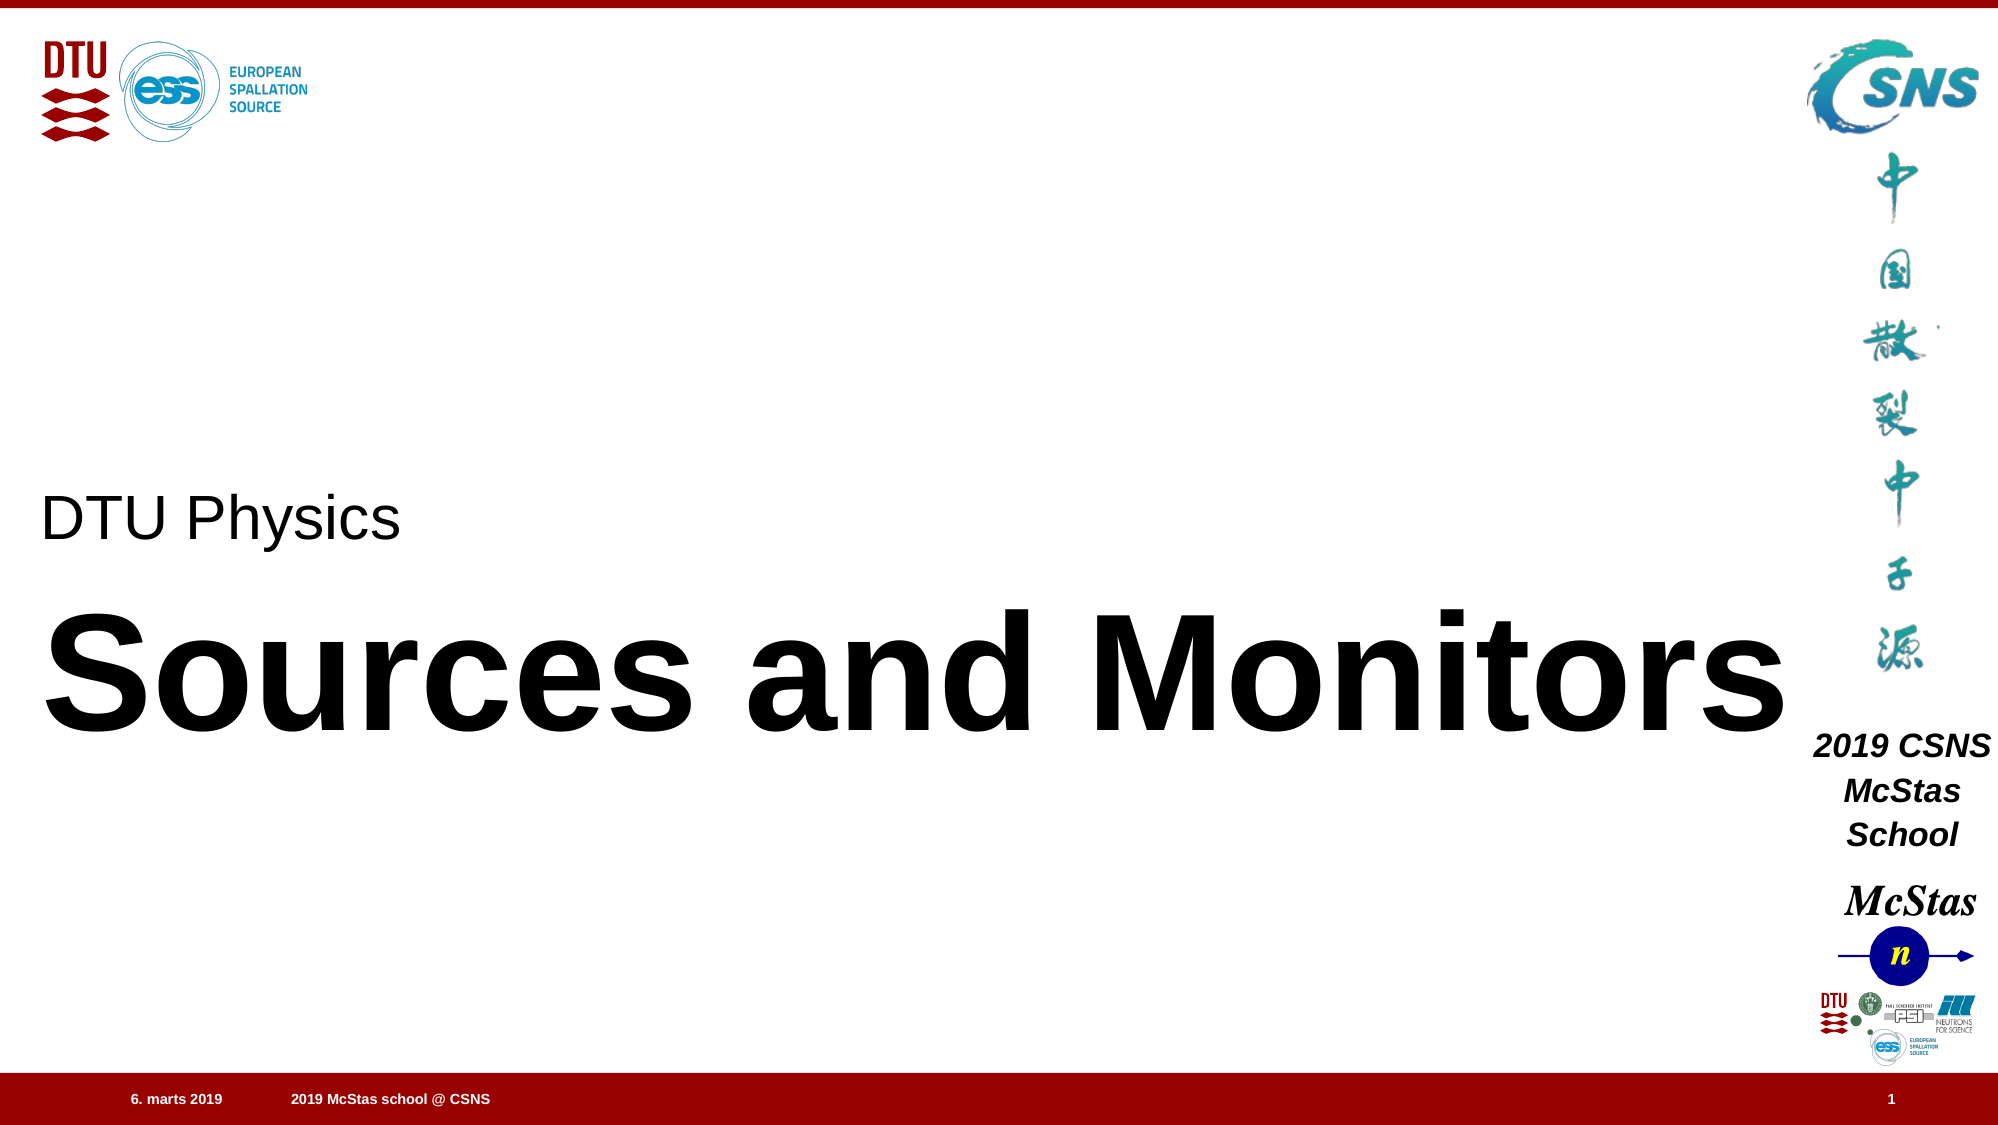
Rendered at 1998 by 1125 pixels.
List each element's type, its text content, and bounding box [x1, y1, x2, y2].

picture [1850, 992, 1976, 1066]
picture [1884, 1004, 1934, 1023]
picture [1807, 37, 1989, 699]
title Sources and Monitors [40, 581, 1820, 1026]
slide_number 1 [1887, 1088, 1909, 1110]
list DTU Physics [40, 279, 1819, 553]
picture [119, 41, 307, 142]
picture [1820, 884, 1994, 987]
